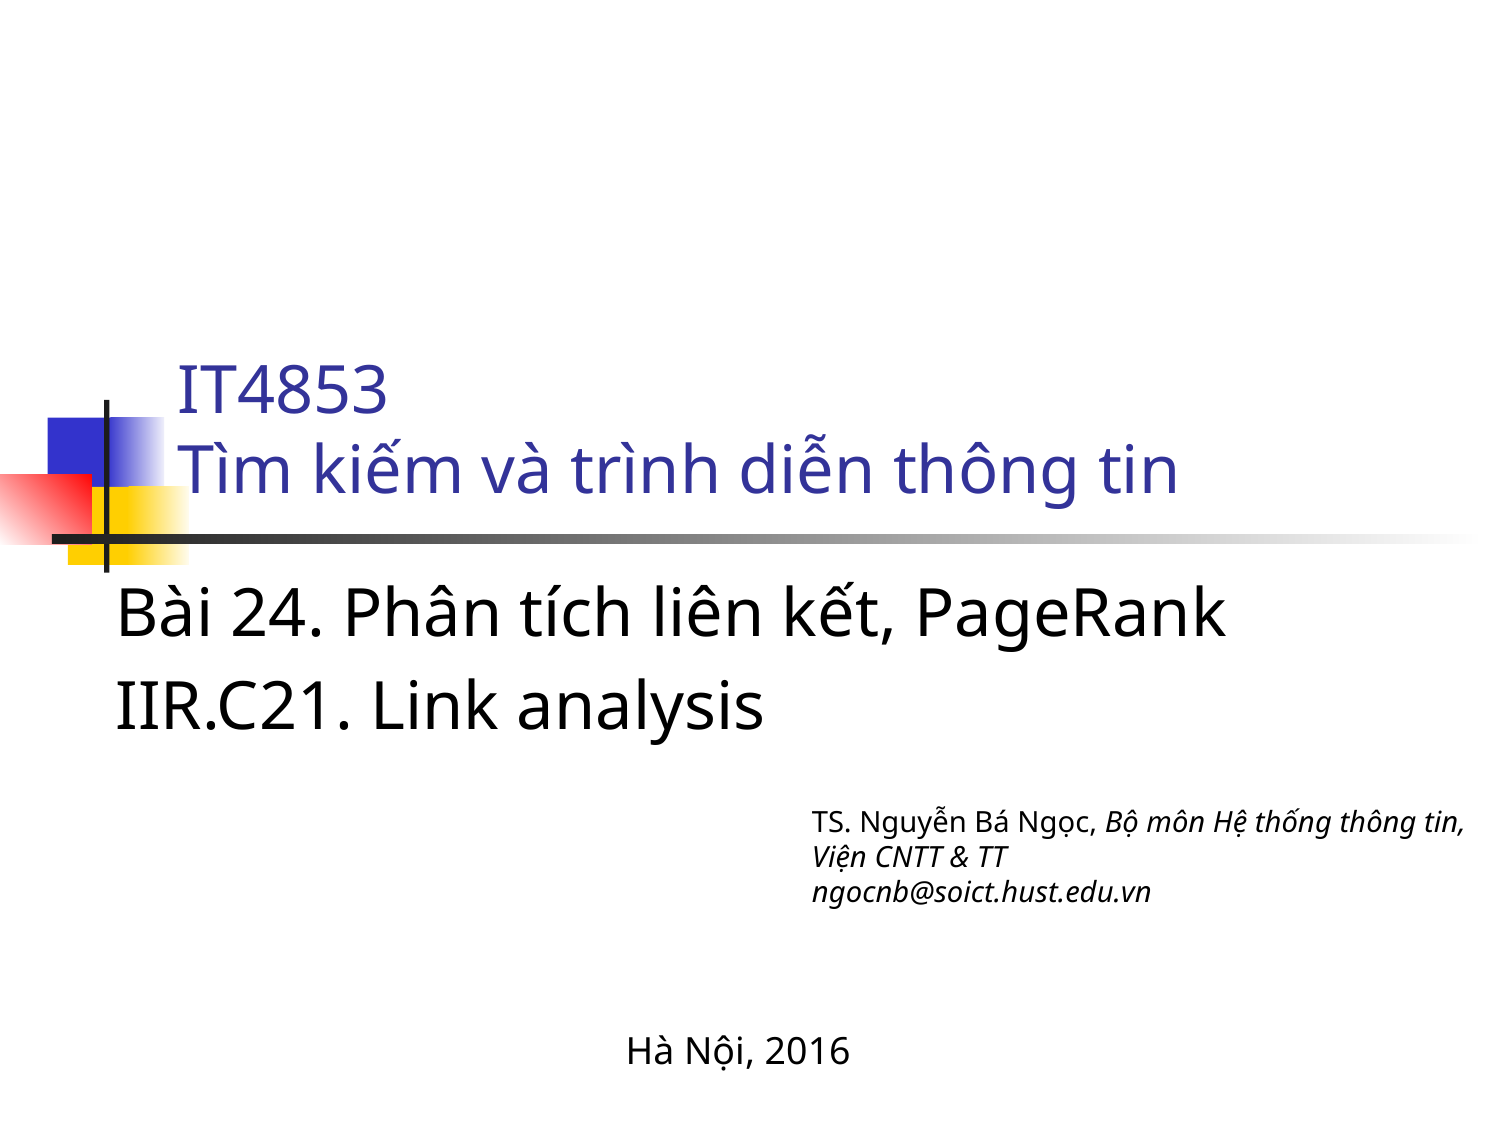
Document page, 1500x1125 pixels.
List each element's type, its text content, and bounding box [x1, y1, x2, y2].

text_box Hà Nội, 2016 [490, 1019, 987, 1080]
subtitle Bài 24. Phân tích liên kết, PageRank IIR.C21. Link analysis [100, 562, 1365, 925]
text_box TS. Nguyễn Bá Ngọc, Bộ môn Hệ thống thông tin, Viện CNTT & TT ngocnb@soict.hust.edu.vn [797, 795, 1489, 916]
title IT4853 Tìm kiếm và trình diễn thông tin [162, 275, 1438, 515]
